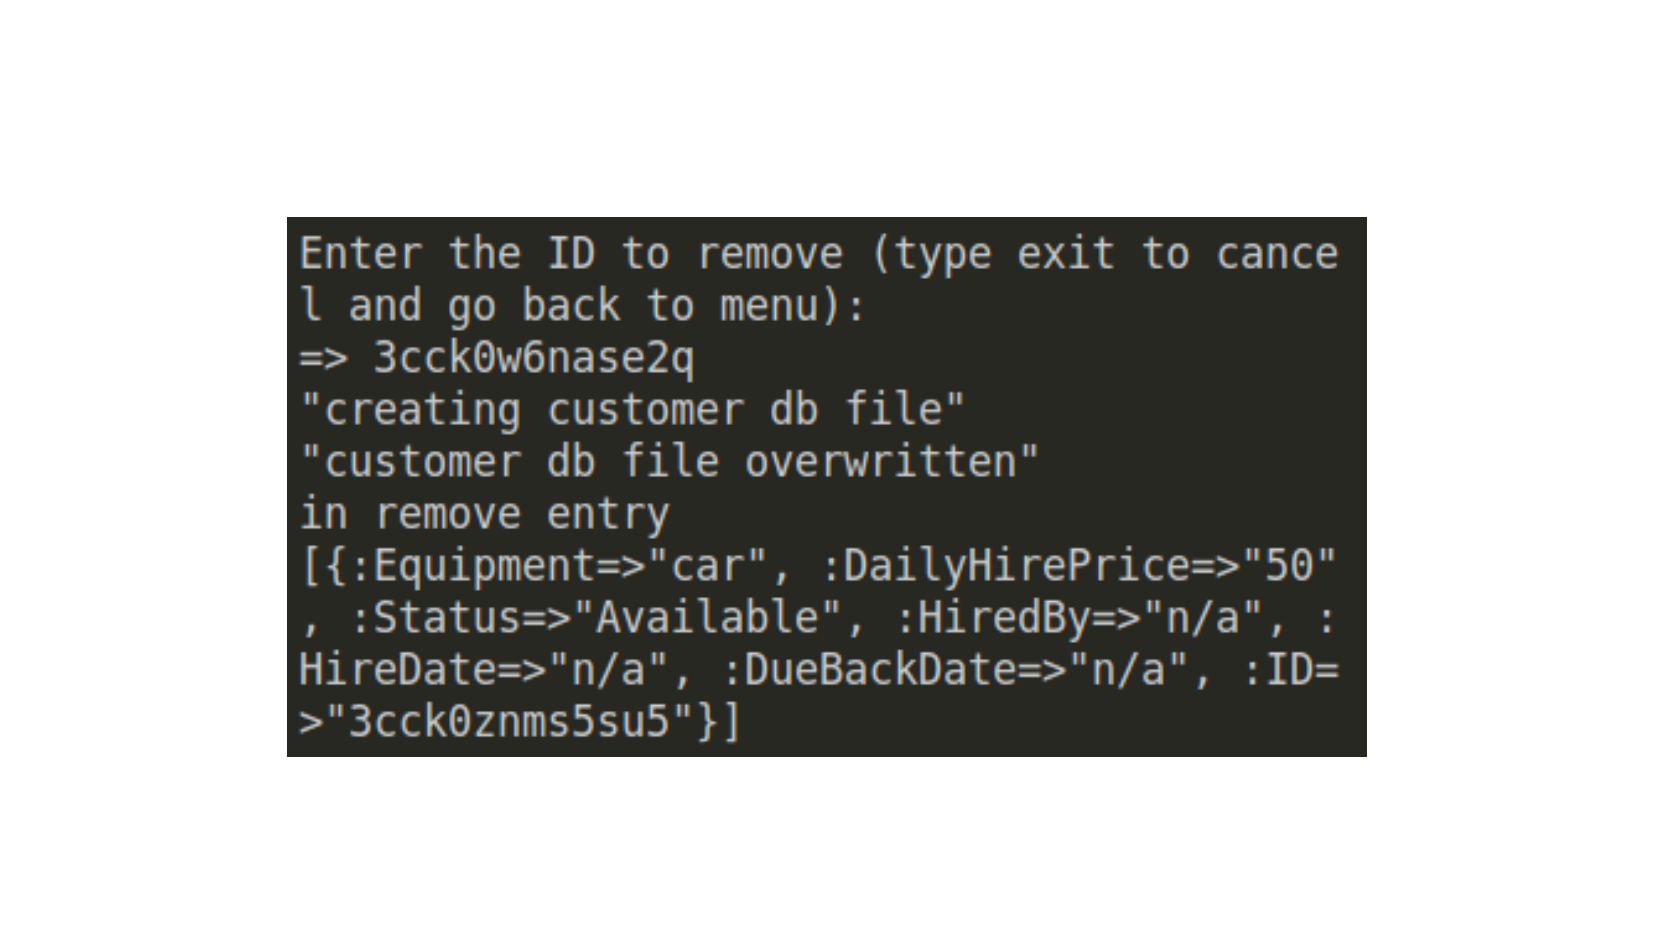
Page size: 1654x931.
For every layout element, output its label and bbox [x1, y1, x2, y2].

picture [287, 217, 1367, 758]
